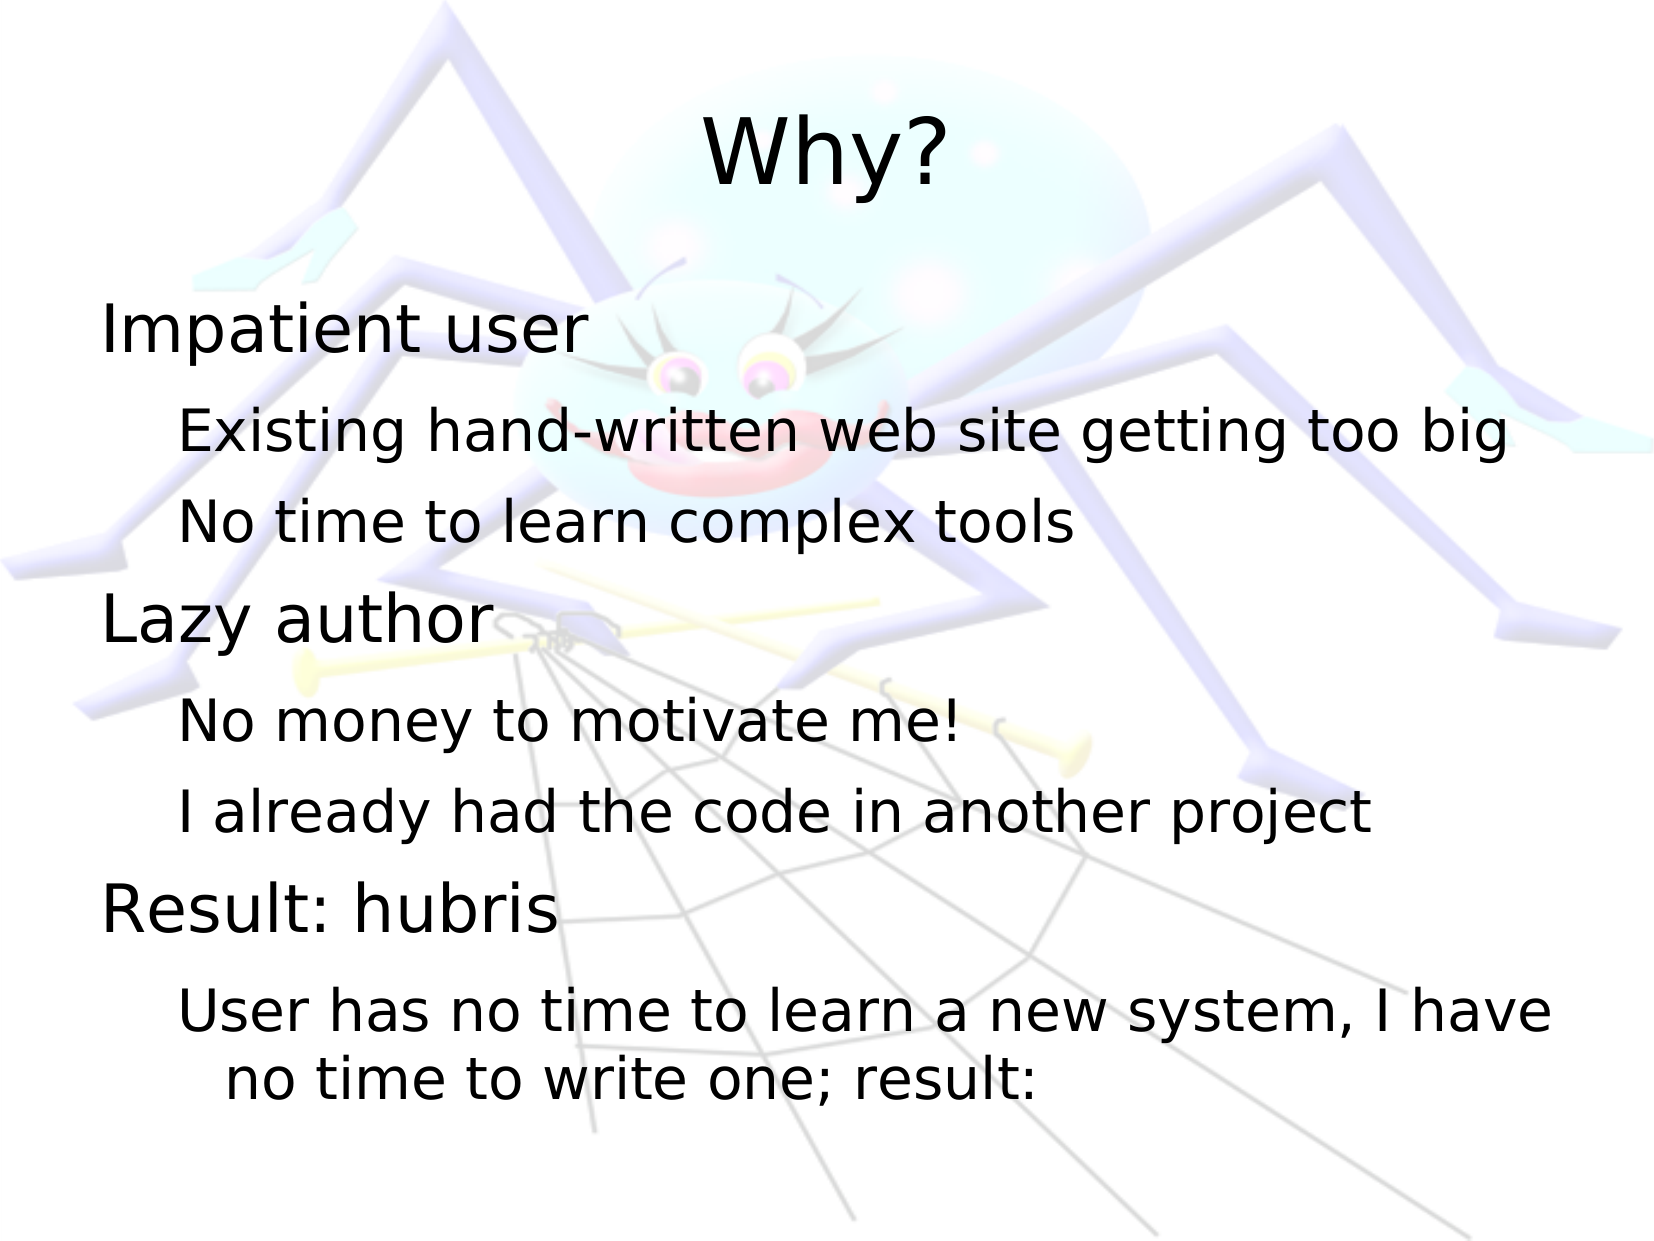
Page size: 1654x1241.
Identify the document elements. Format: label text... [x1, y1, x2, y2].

picture [0, 0, 1654, 1241]
title Why? [82, 49, 1571, 257]
list Impatient user Existing hand-written web site getting too big No time to learn complex tools Lazy author No money to motivate me! I already had the code in another project Result: hubris User has no time to learn a new system, I have no time to write one; result: [82, 290, 1571, 1114]
